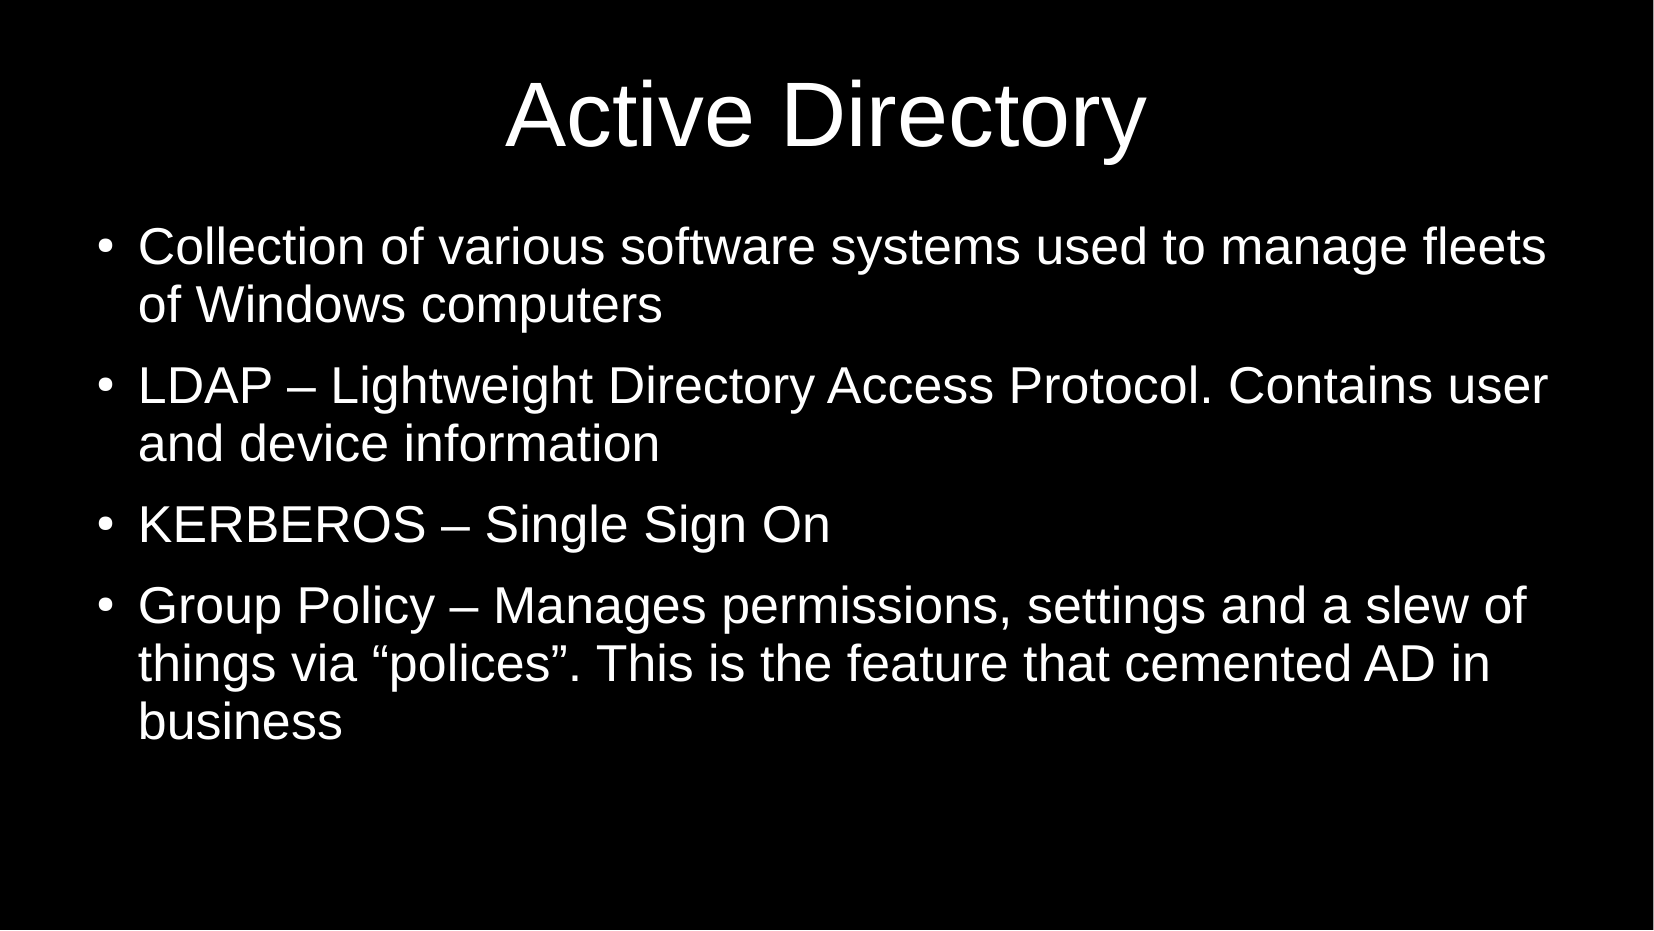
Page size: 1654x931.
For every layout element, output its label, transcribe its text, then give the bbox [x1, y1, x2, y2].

list Collection of various software systems used to manage fleets of Windows computers LDAP – Lightweight Directory Access Protocol. Contains user and device information KERBEROS – Single Sign On Group Policy – Manages permissions, settings and a slew of things via “polices”. This is the feature that cemented AD in business [82, 217, 1571, 758]
title Active Directory [82, 37, 1571, 193]
